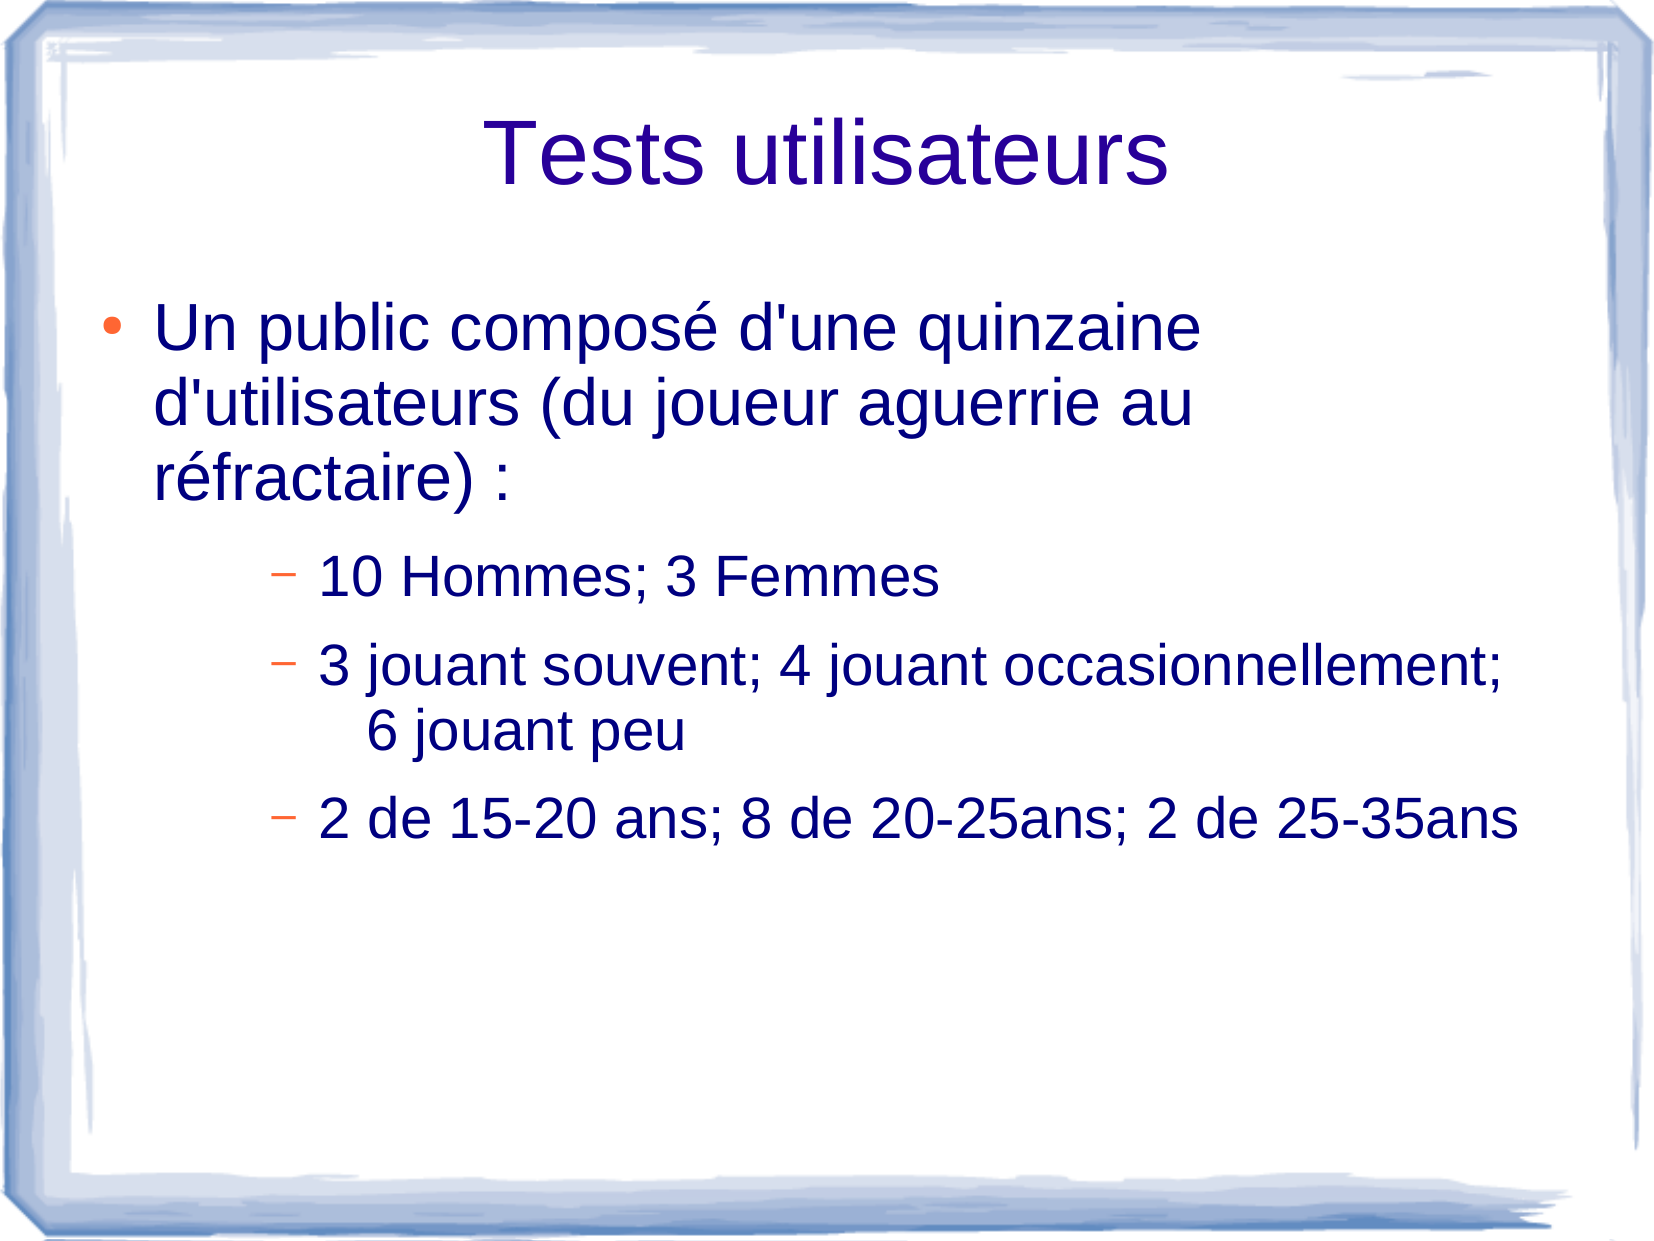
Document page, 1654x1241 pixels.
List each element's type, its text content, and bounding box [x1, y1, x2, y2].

picture [0, 0, 1654, 1241]
list Un public composé d'une quinzaine d'utilisateurs (du joueur aguerrie au réfractaire) : 10 Hommes; 3 Femmes 3 jouant souvent; 4 jouant occasionnellement; 6 jouant peu 2 de 15-20 ans; 8 de 20-25ans; 2 de 25-35ans [82, 290, 1538, 995]
title Tests utilisateurs [82, 49, 1571, 257]
